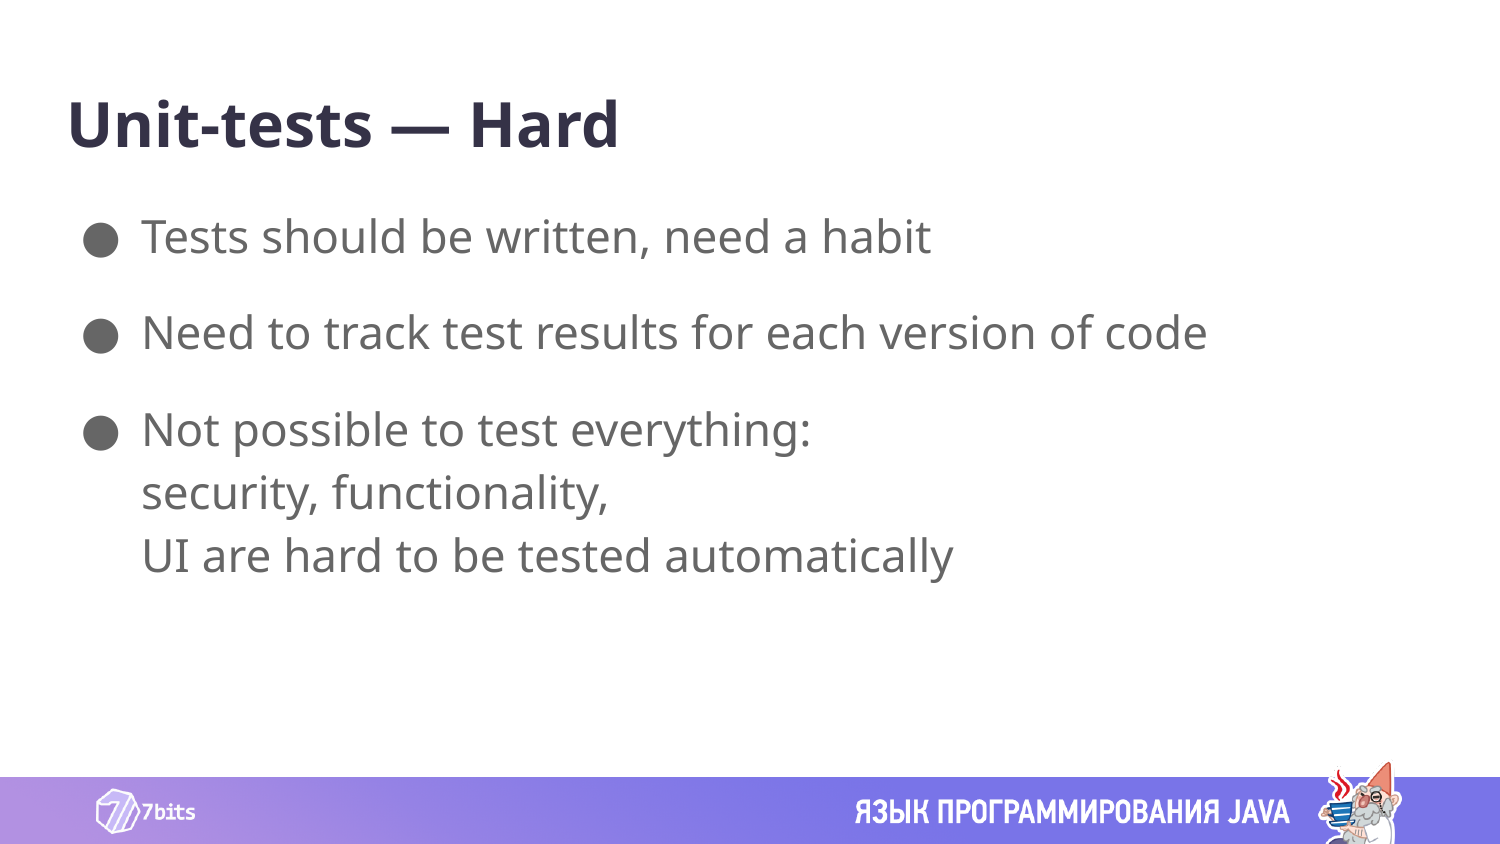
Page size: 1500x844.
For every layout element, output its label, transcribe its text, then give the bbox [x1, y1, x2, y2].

title Unit-tests — Hard [51, 69, 1449, 164]
picture [0, 717, 1500, 844]
list Tests should be written, need a habit Need to track test results for each version of code Not possible to test everything: security, functionality, UI are hard to be tested automatically [51, 184, 1449, 745]
